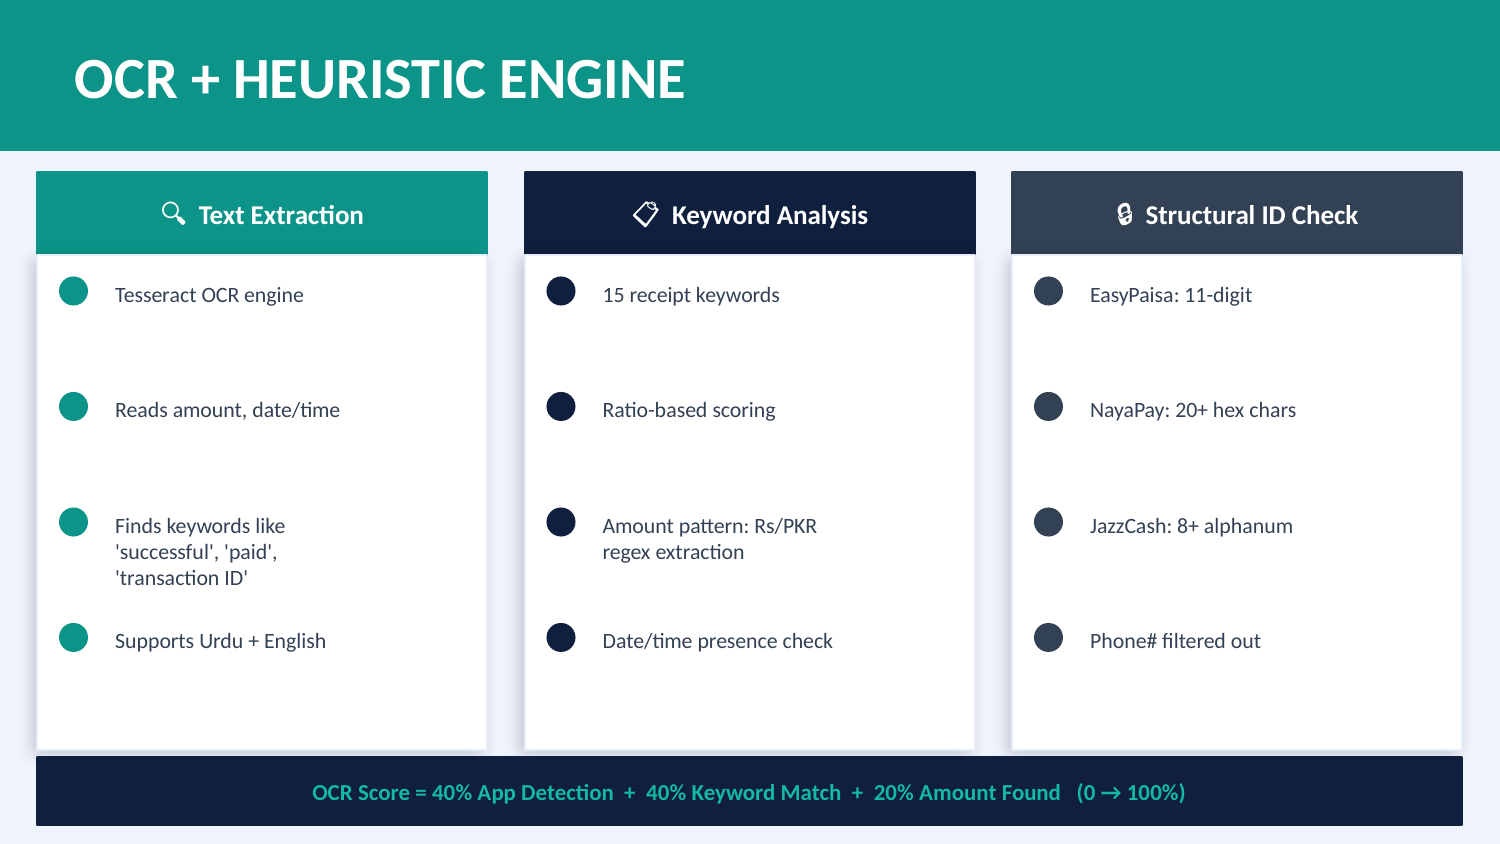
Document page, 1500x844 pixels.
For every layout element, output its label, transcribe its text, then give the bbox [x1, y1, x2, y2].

text_box Reads amount, date/time [100, 388, 468, 497]
text_box Date/time presence check [588, 619, 956, 728]
text_box Amount pattern: Rs/PKR regex extraction [588, 503, 956, 612]
text_box OCR Score = 40% App Detection + 40% Keyword Match + 20% Amount Found (0 → 100%) [37, 757, 1463, 825]
text_box Finds keywords like 'successful', 'paid', 'transaction ID' [100, 503, 468, 612]
text_box [37, 254, 488, 750]
text_box EasyPaisa: 11-digit [1075, 273, 1443, 381]
text_box Ratio-based scoring [588, 388, 956, 497]
text_box OCR + HEURISTIC ENGINE [59, 7, 1440, 143]
text_box Tesseract OCR engine [100, 273, 468, 381]
text_box JazzCash: 8+ alphanum [1075, 503, 1443, 612]
text_box Supports Urdu + English [100, 619, 468, 728]
text_box 🔍 Text Extraction [37, 172, 488, 254]
text_box 🔒 Structural ID Check [1012, 172, 1463, 254]
text_box 15 receipt keywords [588, 273, 956, 381]
text_box NayaPay: 20+ hex chars [1075, 388, 1443, 497]
text_box [524, 254, 975, 750]
text_box [1012, 254, 1463, 750]
text_box 📋 Keyword Analysis [524, 172, 975, 254]
text_box Phone# filtered out [1075, 619, 1443, 728]
text_box [0, 0, 1500, 150]
